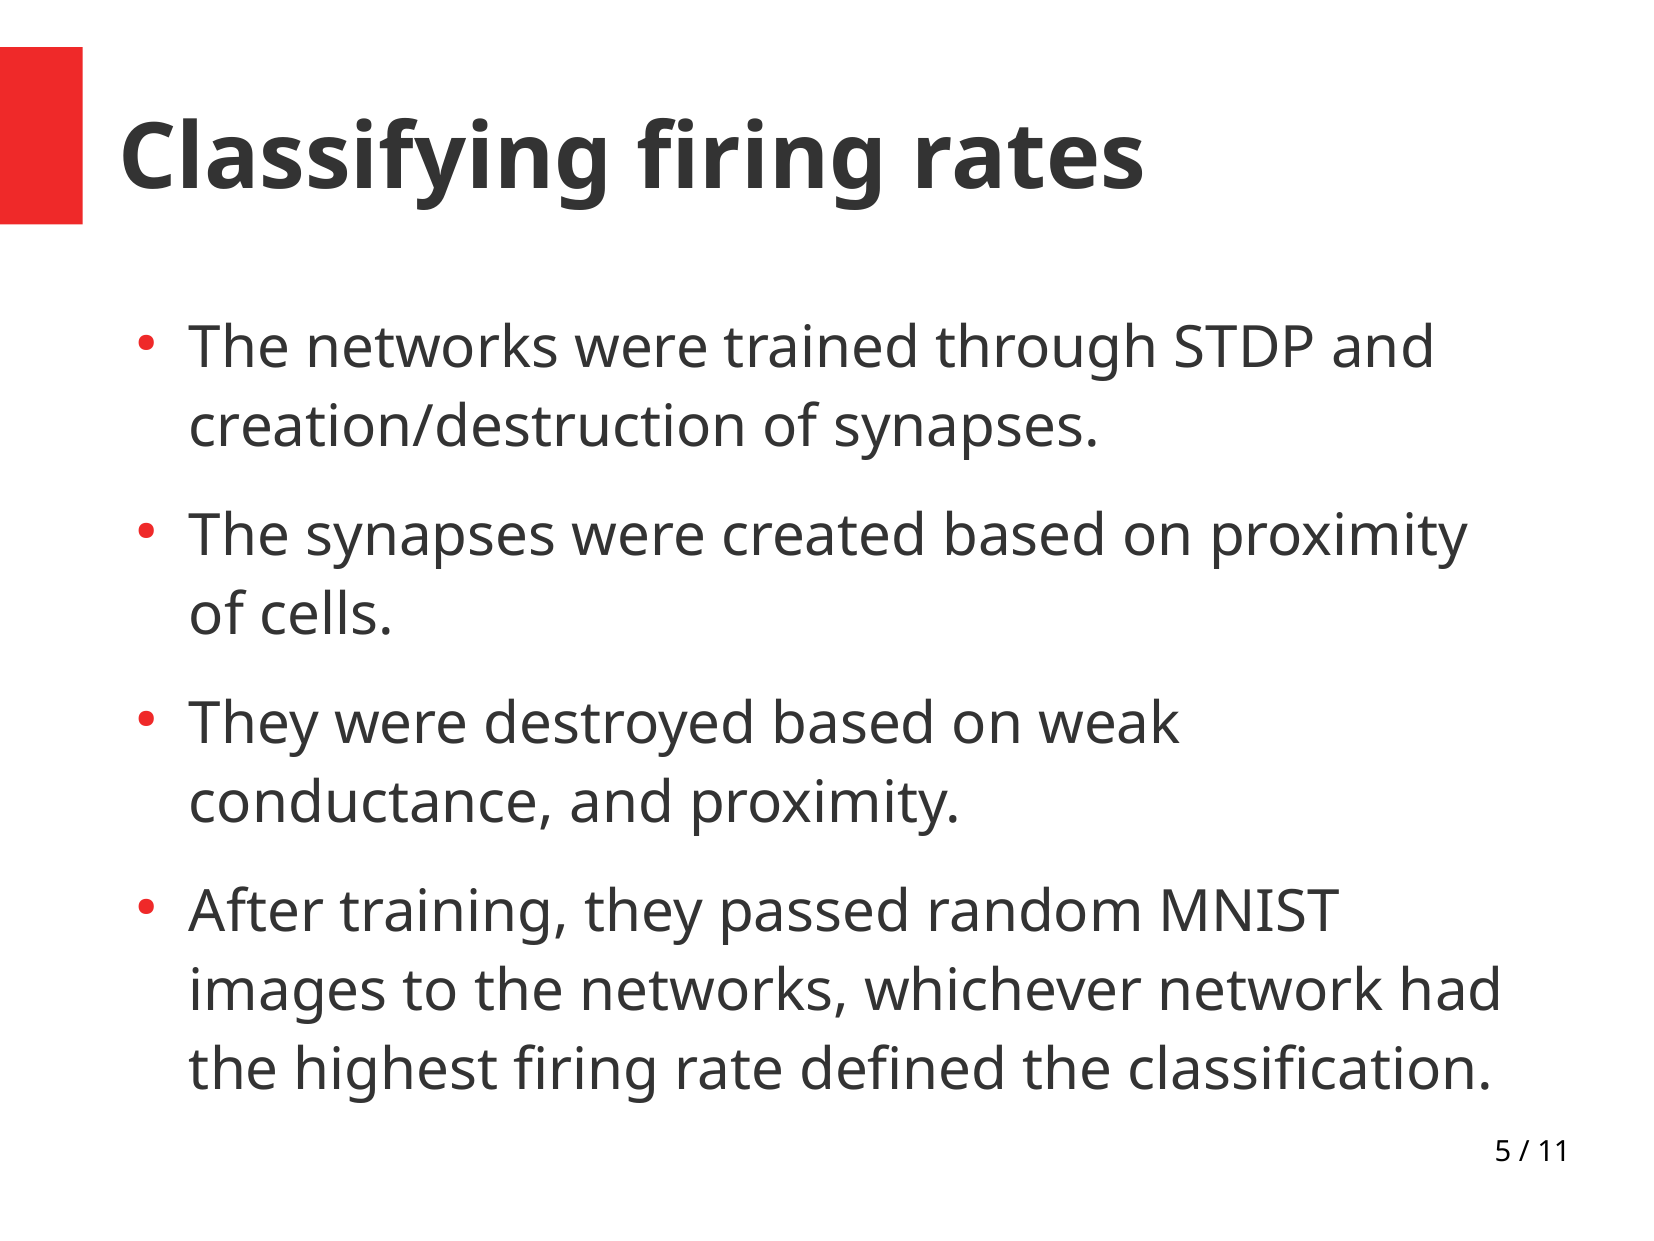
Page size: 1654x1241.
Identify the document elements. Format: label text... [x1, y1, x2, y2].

list The networks were trained through STDP and creation/destruction of synapses. The synapses were created based on proximity of cells. They were destroyed based on weak conductance, and proximity. After training, they passed random MNIST images to the networks, whichever network had the highest firing rate defined the classification. [118, 304, 1536, 1123]
title Classifying firing rates [118, 49, 1571, 257]
